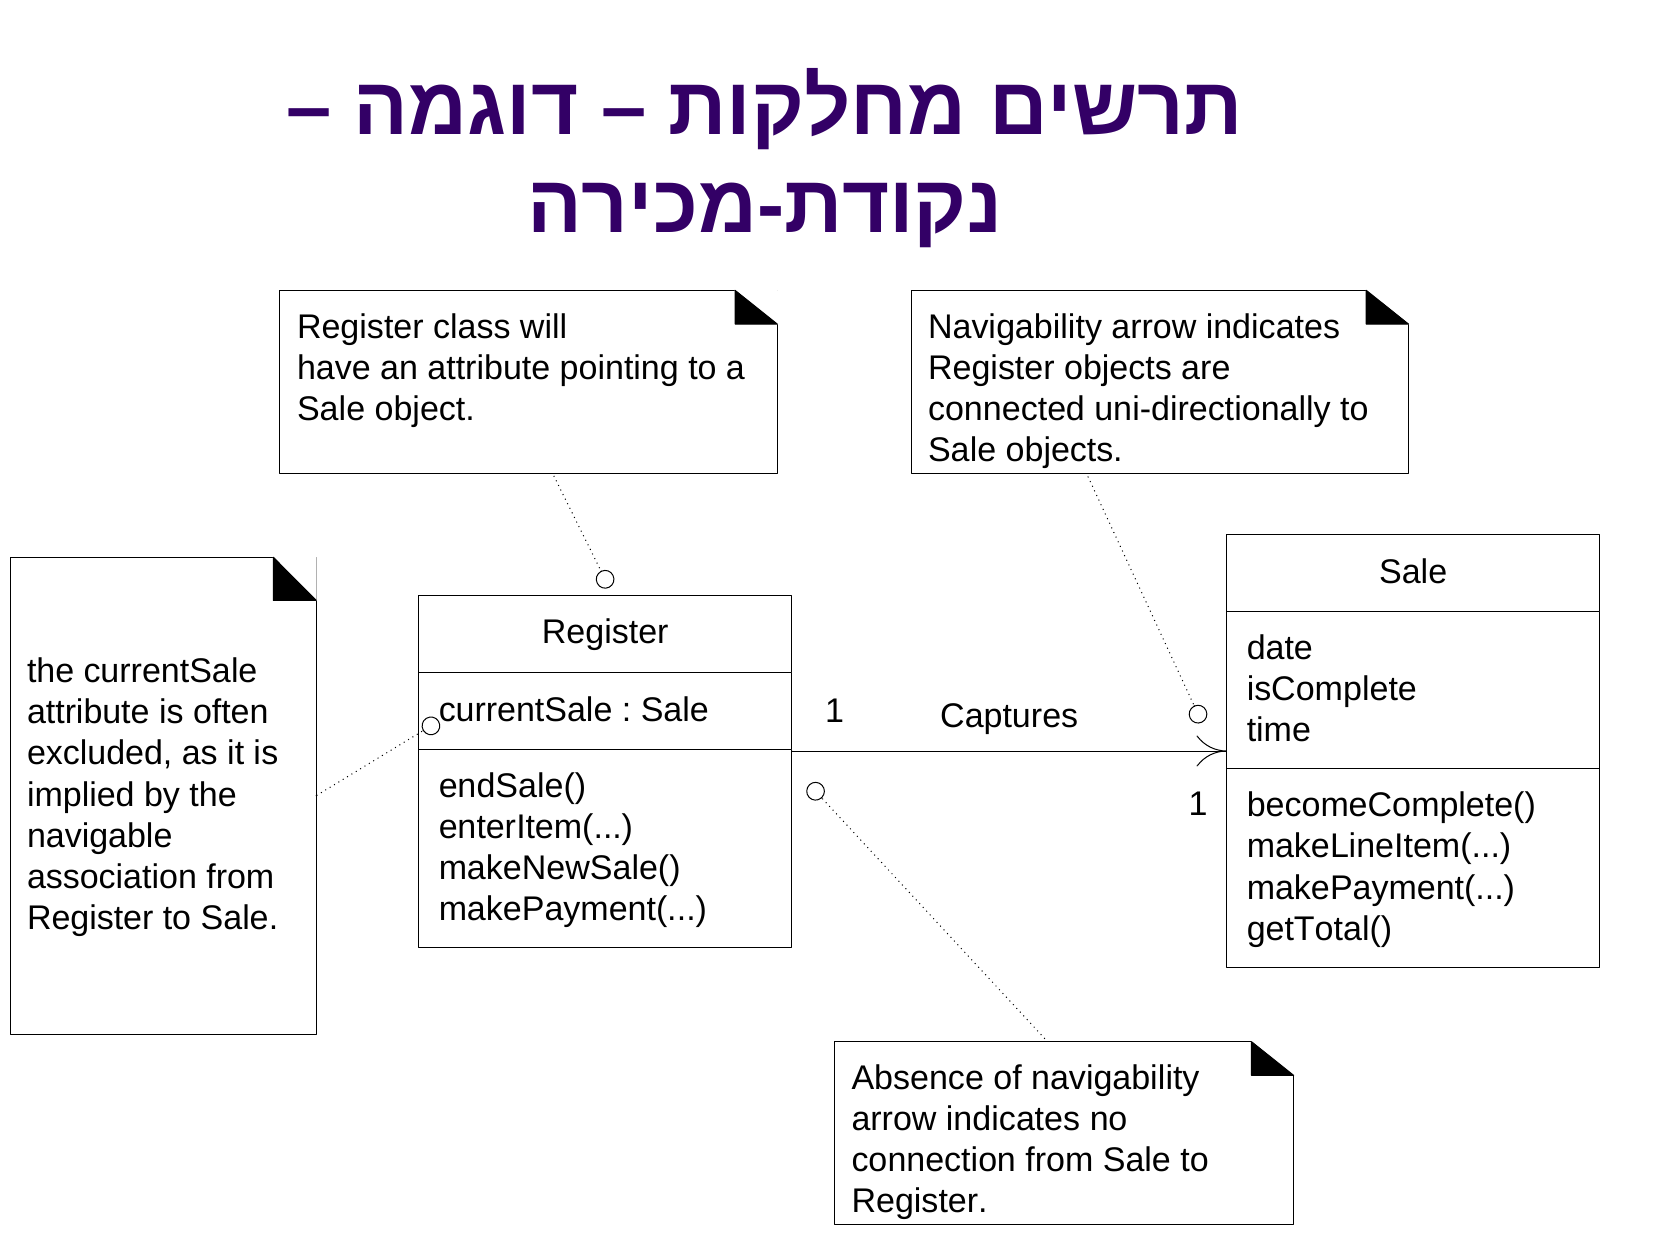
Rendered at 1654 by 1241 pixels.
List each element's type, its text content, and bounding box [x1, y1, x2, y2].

title תרשים מחלקות – דוגמה – נקודת-מכירה [82, 22, 1447, 257]
chart [4, 285, 1606, 1231]
